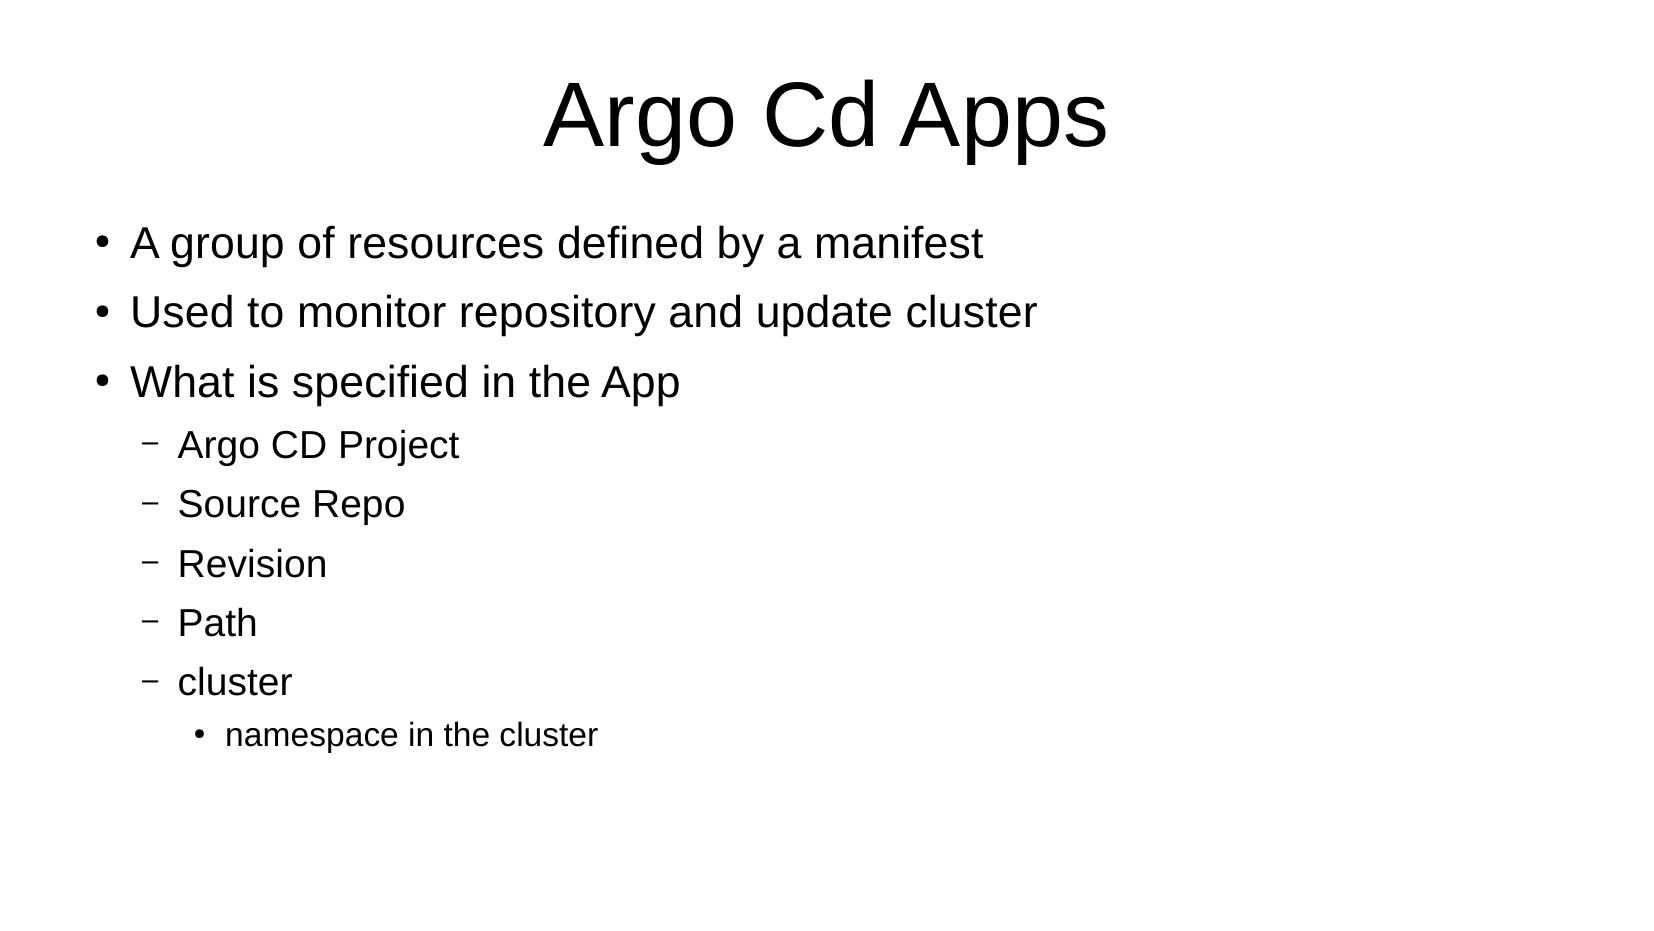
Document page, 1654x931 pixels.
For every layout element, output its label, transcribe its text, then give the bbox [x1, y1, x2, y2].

list A group of resources defined by a manifest Used to monitor repository and update cluster What is specified in the App Argo CD Project Source Repo Revision Path cluster namespace in the cluster [82, 217, 1571, 758]
title Argo Cd Apps [82, 37, 1571, 193]
